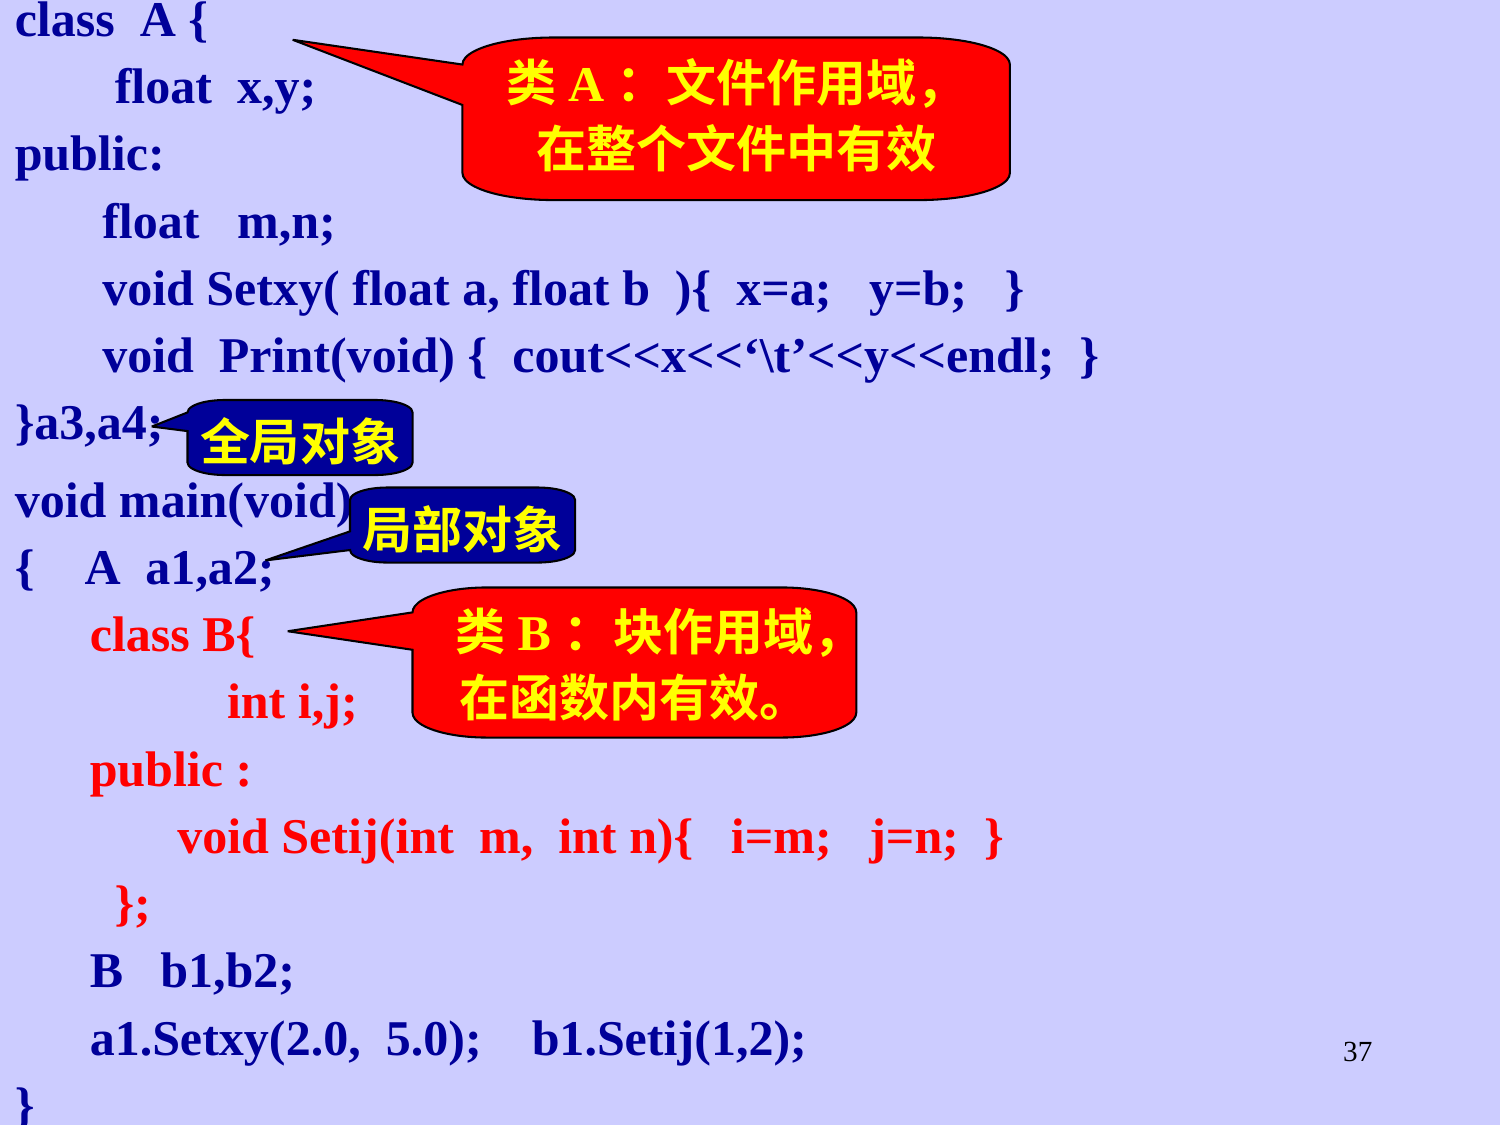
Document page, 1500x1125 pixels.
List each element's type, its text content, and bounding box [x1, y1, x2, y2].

text_box class A { float x,y; public: float m,n; void Setxy( float a, float b ){ x=a; y=b; } void Print(void) { cout<<x<<‘\t’<<y<<endl; } }a3,a4; [0, 0, 1276, 455]
text_box 类A：文件作用域，在整个文件中有效 [292, 37, 1010, 201]
text_box 类B：块作用域，在函数内有效。 [287, 587, 857, 738]
text_box 全局对象 [151, 399, 413, 476]
text_box void main(void) { A a1,a2; class B{ int i,j; public : void Setij(int m, int n){ i=m; j=n; } }; B b1,b2; a1.Setxy(2.0, 5.0); b1.Setij(1,2); } [0, 481, 1463, 1125]
text_box 局部对象 [265, 487, 576, 563]
